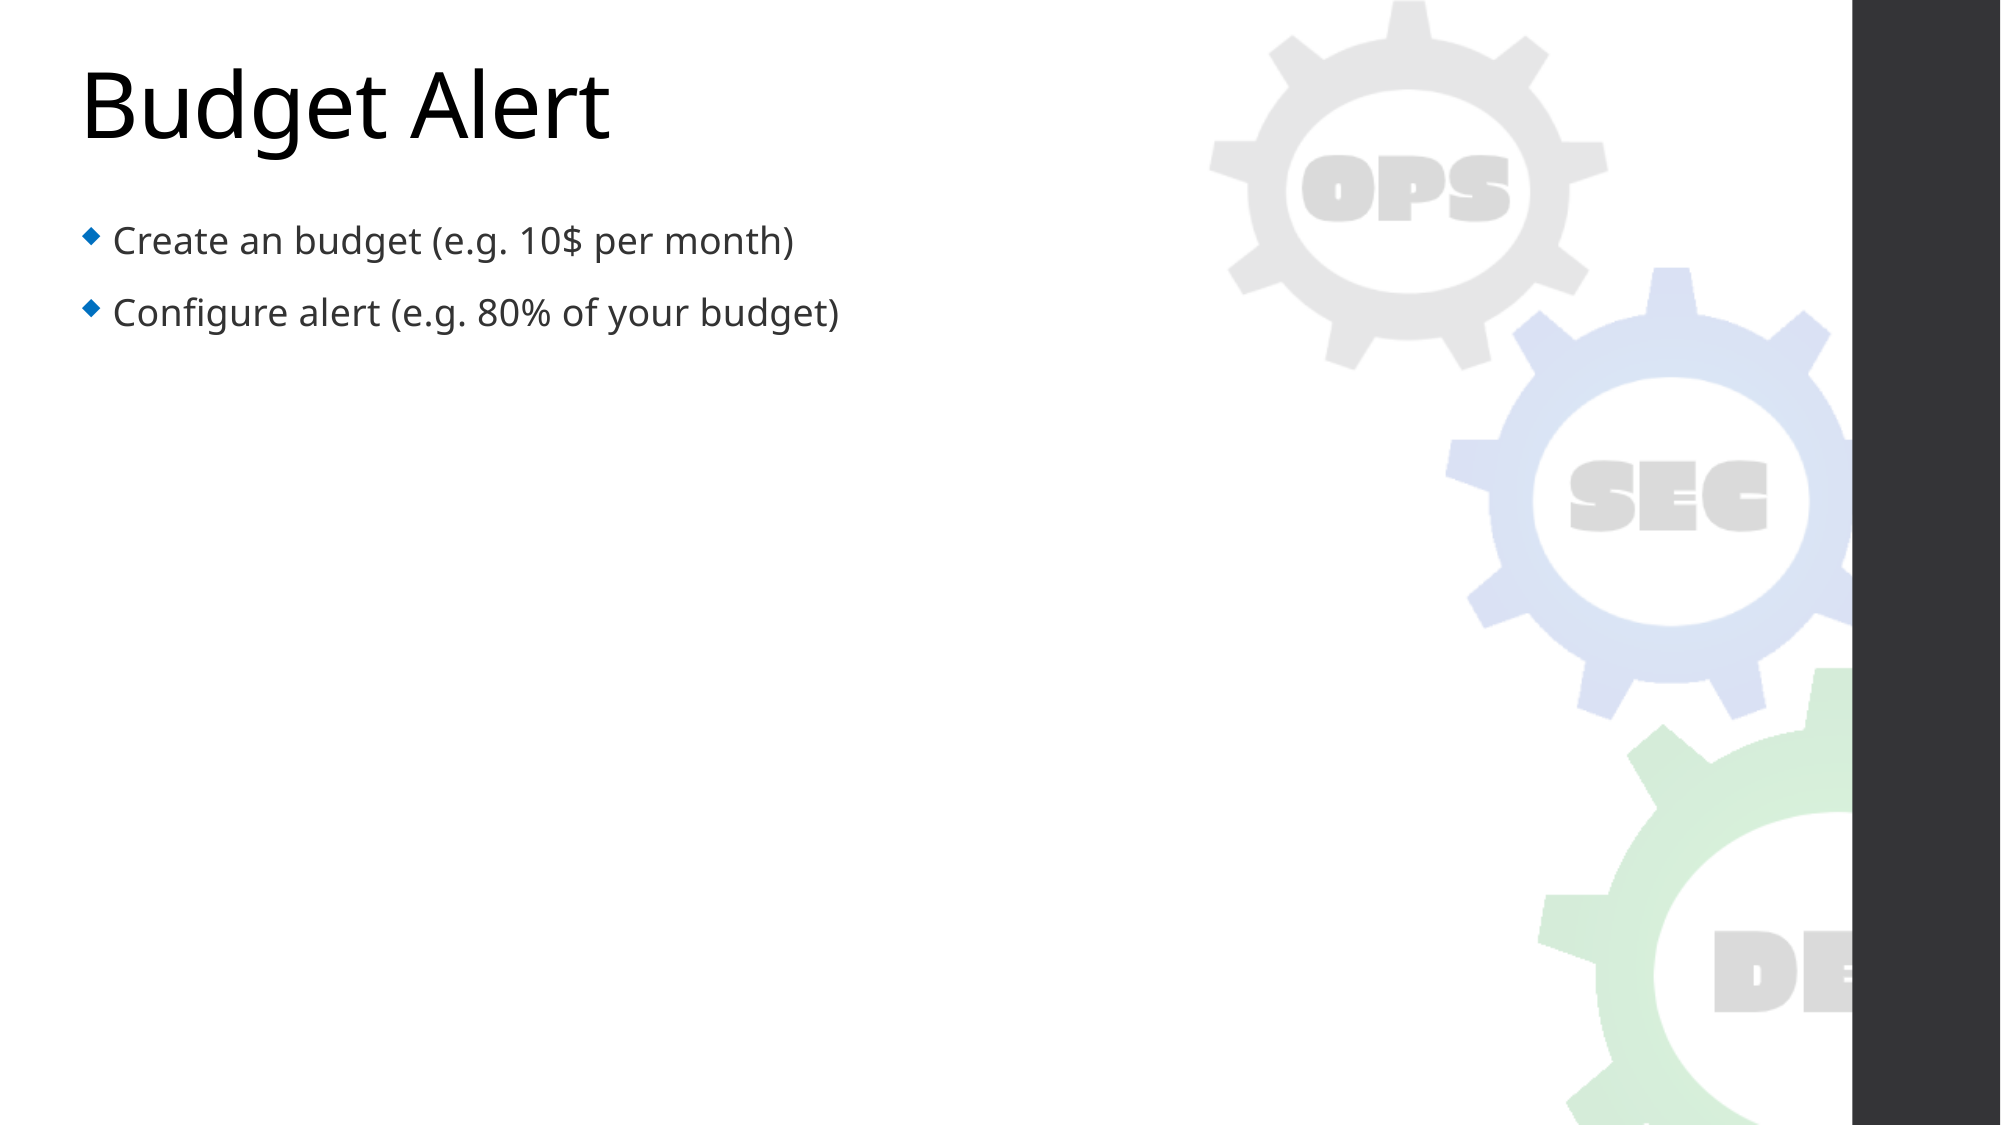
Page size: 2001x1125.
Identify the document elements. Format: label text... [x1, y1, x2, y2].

title Budget Alert [64, 33, 1797, 166]
list Create an budget (e.g. 10$ per month) Configure alert (e.g. 80% of your budget) [67, 212, 1801, 1088]
